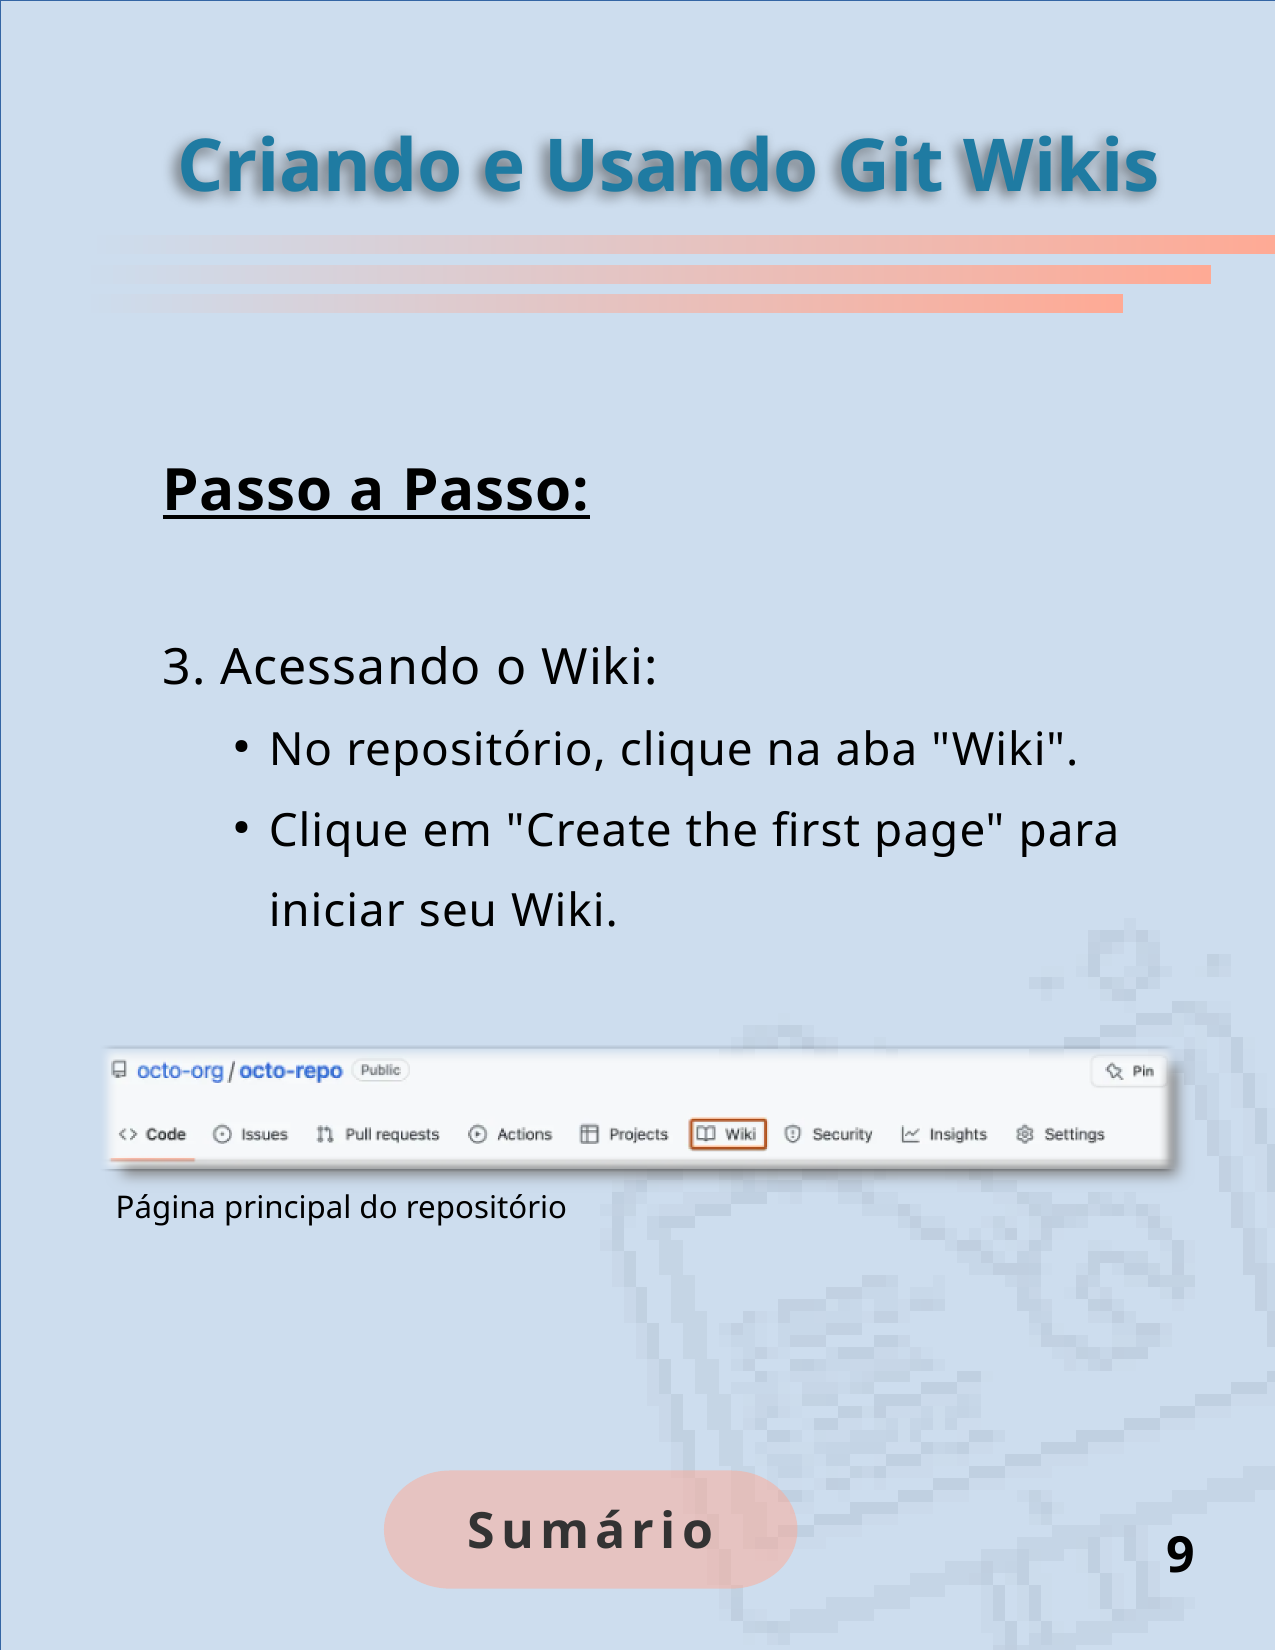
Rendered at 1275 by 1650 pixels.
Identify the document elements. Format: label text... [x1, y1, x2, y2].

picture [100, 1045, 1175, 1172]
text_box Criando e Usando Git Wikis [163, 59, 1262, 221]
text_box Página principal do repositório [100, 1177, 593, 1224]
text_box Passo a Passo: 3. Acessando o Wiki: No repositório, clique na aba "Wiki". Clique em "Create the first page" para iniciar seu Wiki. [147, 440, 1211, 951]
text_box 9 [1151, 1511, 1241, 1577]
text_box Sumário [383, 1470, 798, 1589]
text_box [0, 0, 1275, 1650]
